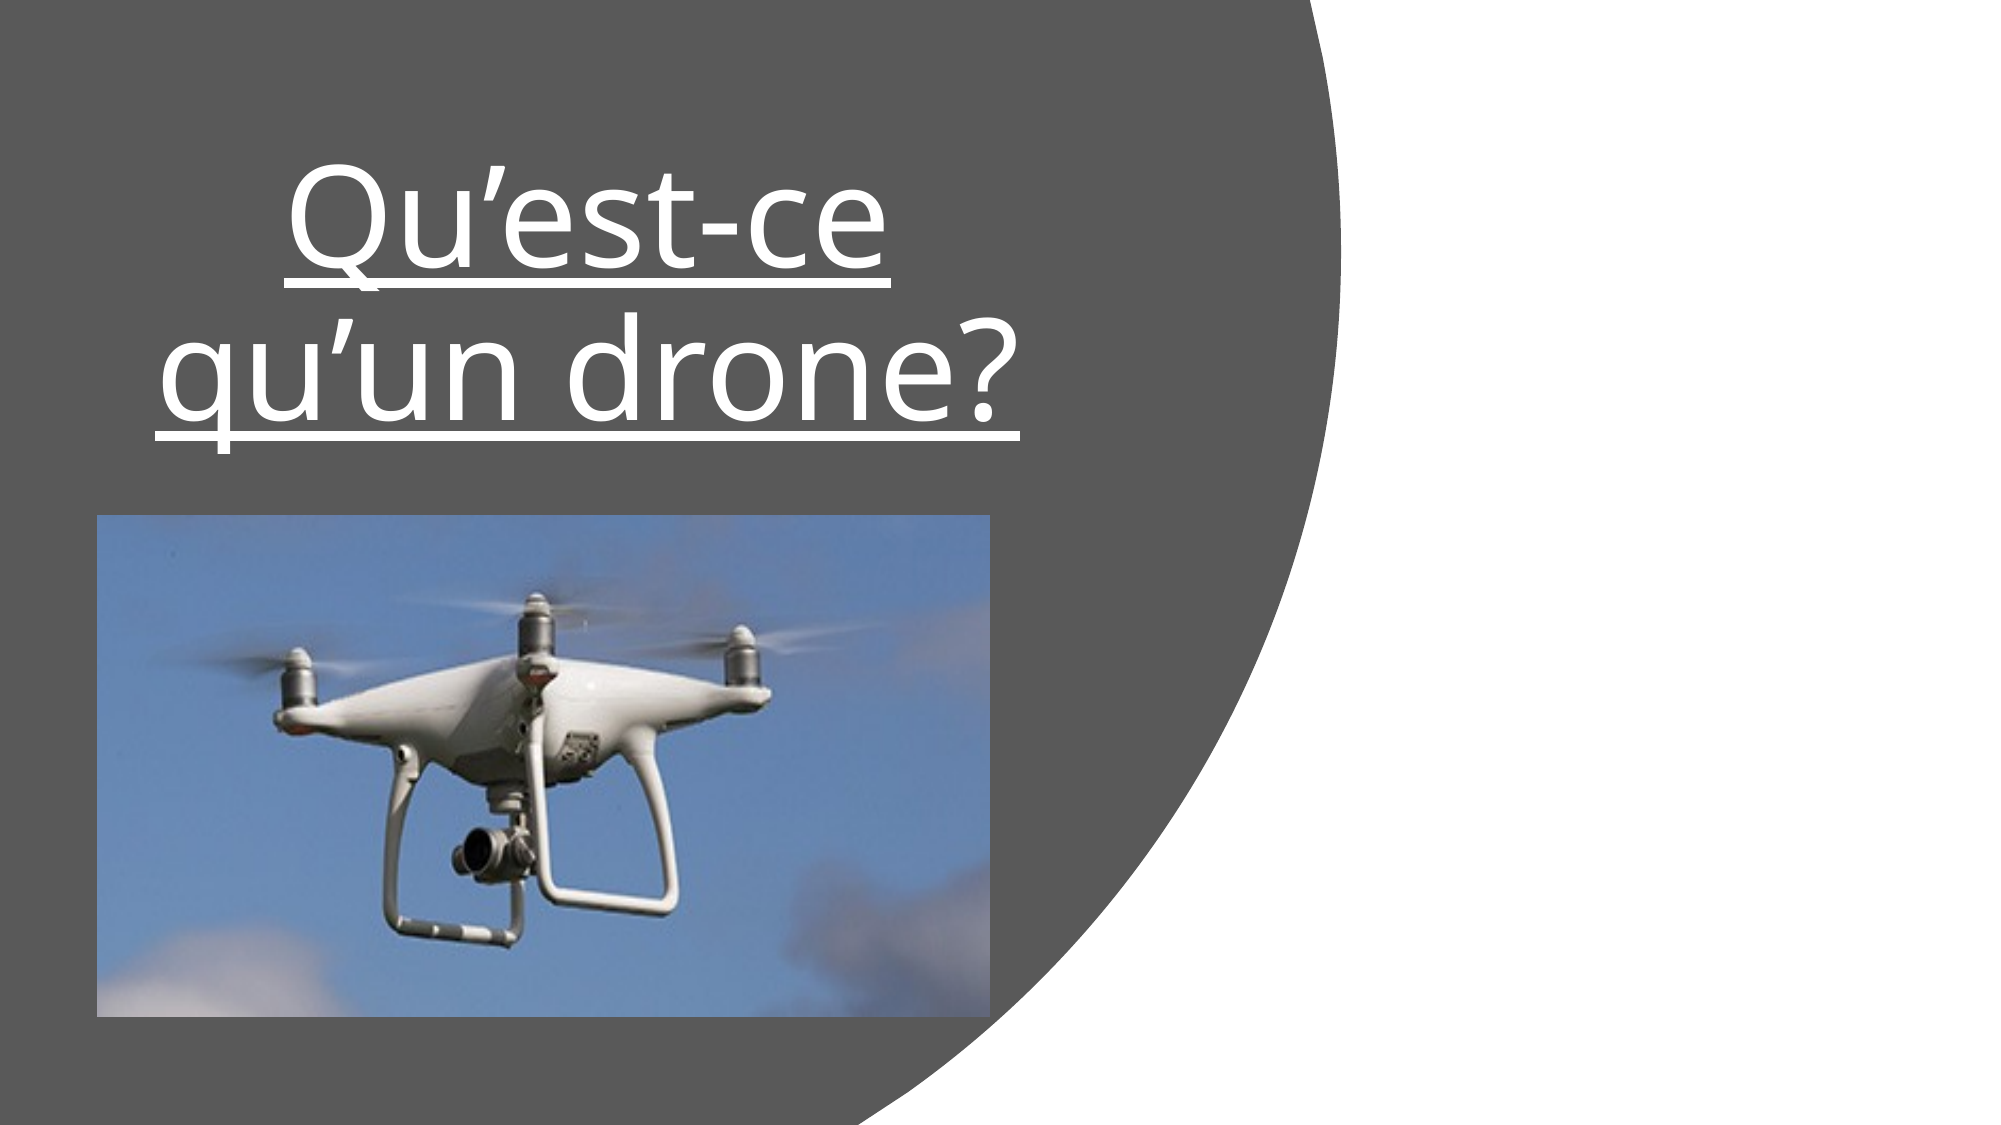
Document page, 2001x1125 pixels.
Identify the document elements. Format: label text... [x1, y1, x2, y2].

title Qu’est-ce qu’un drone? [100, 95, 1075, 459]
text_box [0, 0, 1903, 1125]
picture [97, 515, 990, 1017]
